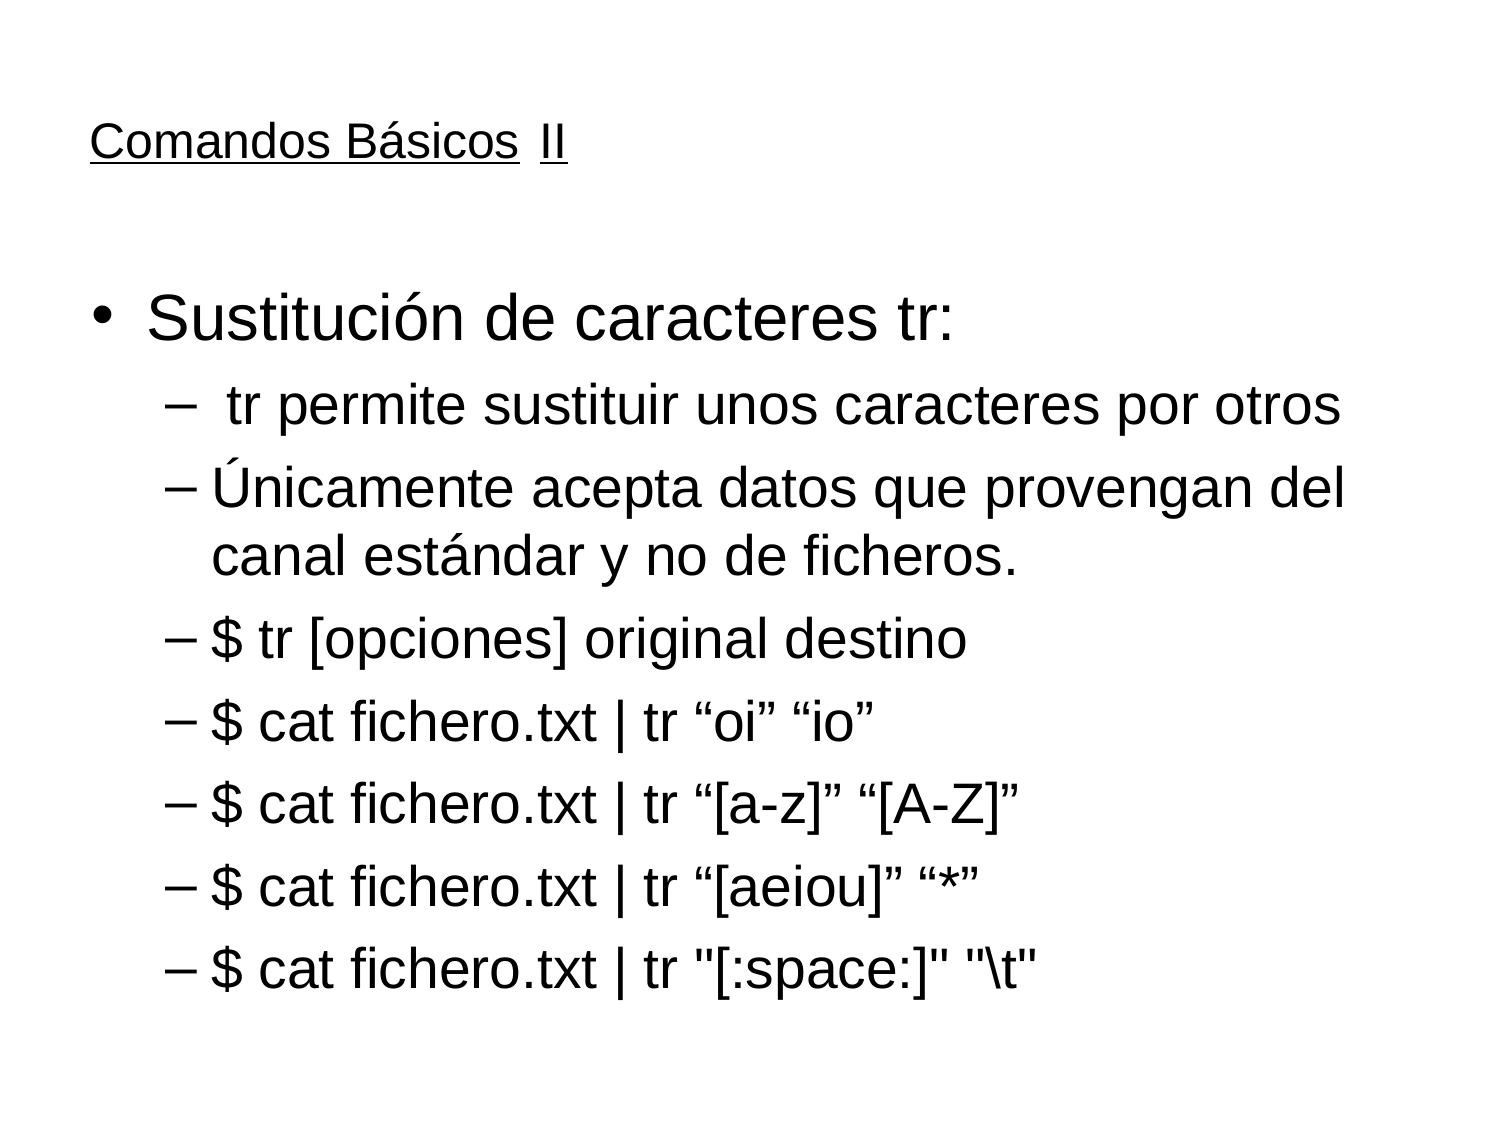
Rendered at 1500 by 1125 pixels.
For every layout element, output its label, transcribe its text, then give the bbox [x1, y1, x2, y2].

list Sustitución de caracteres tr: tr permite sustituir unos caracteres por otros Únicamente acepta datos que provengan del canal estándar y no de ficheros. $ tr [opciones] original destino $ cat fichero.txt | tr “oi” “io” $ cat fichero.txt | tr “[a-z]” “[A-Z]” $ cat fichero.txt | tr “[aeiou]” “*” $ cat fichero.txt | tr "[:space:]" "\t" [76, 267, 1427, 1010]
title Comandos Básicos II [75, 45, 1426, 233]
